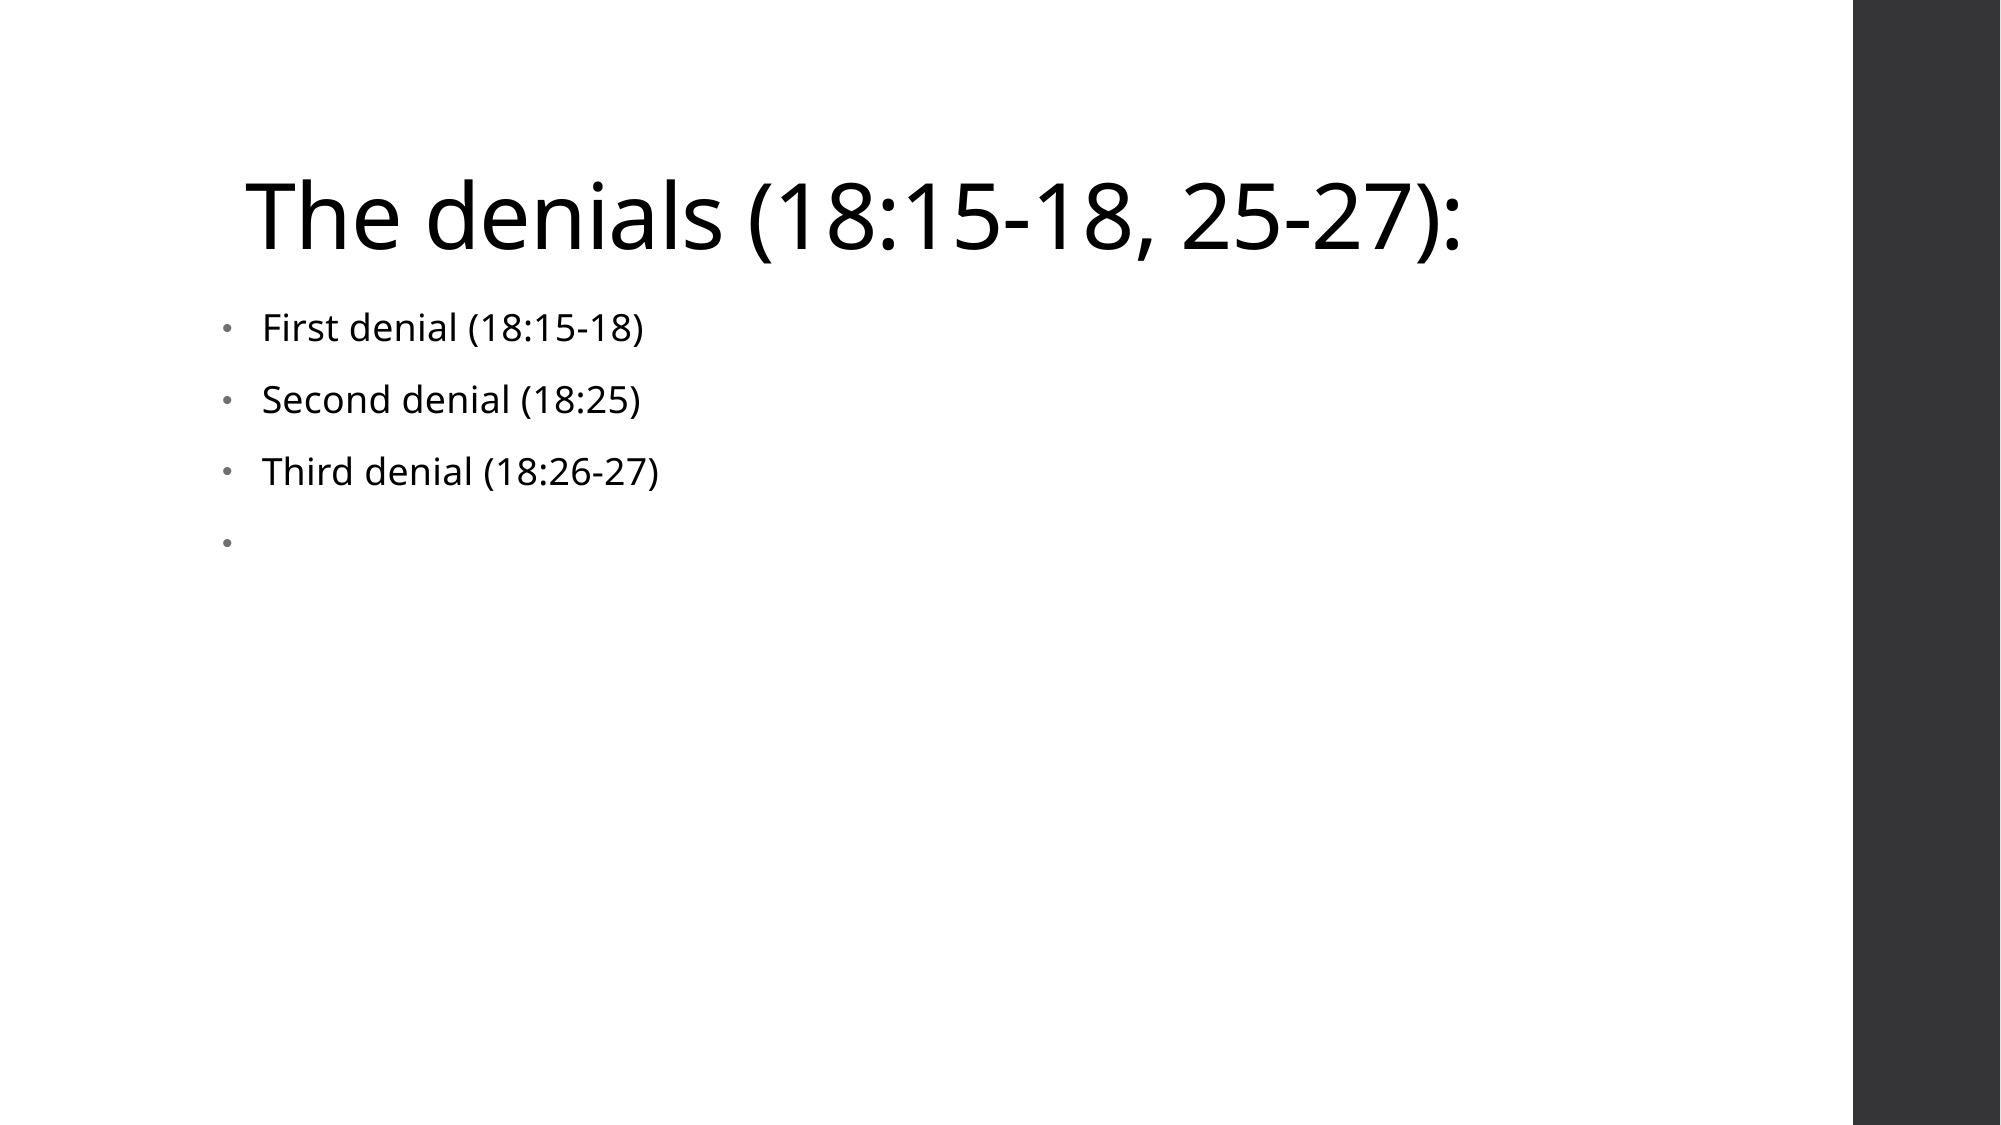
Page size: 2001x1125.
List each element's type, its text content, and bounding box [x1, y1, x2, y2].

list First denial (18:15-18) Second denial (18:25) Third denial (18:26-27) [206, 299, 1617, 1014]
title The denials (18:15-18, 25-27): [206, 60, 1797, 278]
